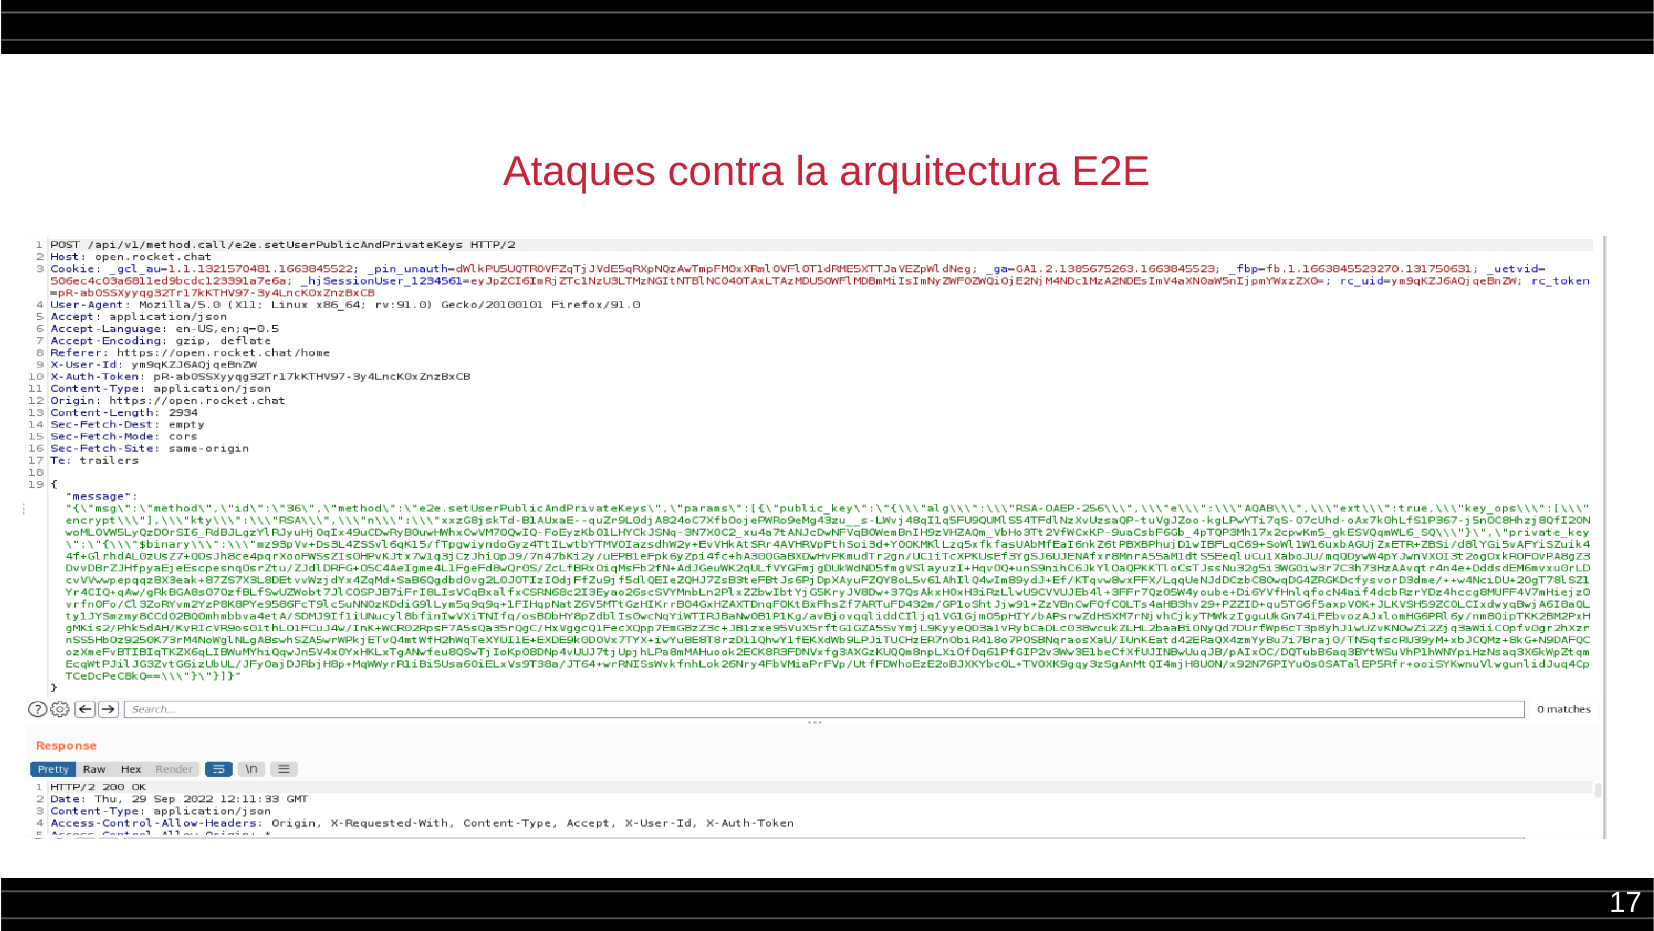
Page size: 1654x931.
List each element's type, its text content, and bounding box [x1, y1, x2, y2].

title Ataques contra la arquitectura E2E [82, 92, 1571, 236]
picture [23, 236, 1607, 839]
picture [1, 878, 1654, 931]
picture [1, 0, 1654, 54]
